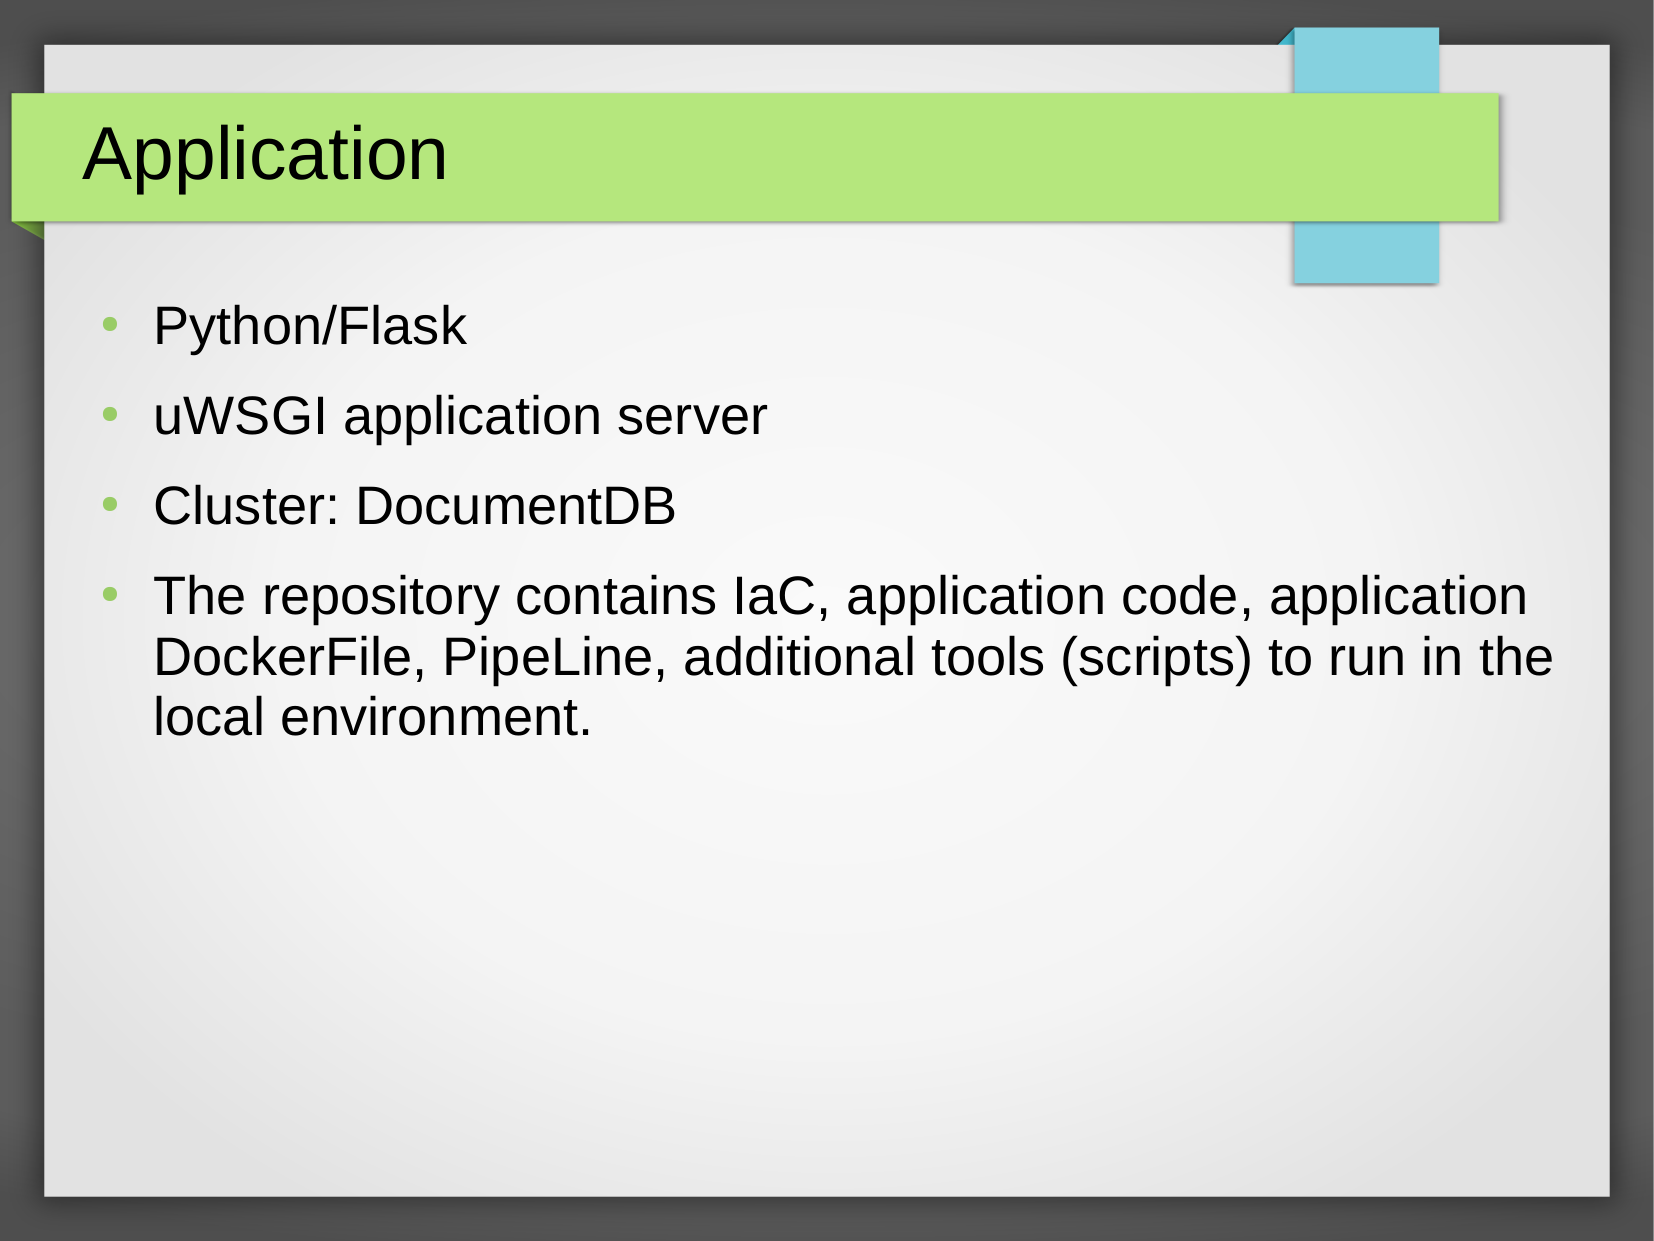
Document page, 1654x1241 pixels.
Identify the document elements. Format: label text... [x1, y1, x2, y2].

picture [0, 0, 1654, 1241]
list Python/Flask uWSGI application server Cluster: DocumentDB The repository contains IaC, application code, application DockerFile, PipeLine, additional tools (scripts) to run in the local environment. [82, 295, 1571, 1015]
title Application [82, 94, 1264, 213]
